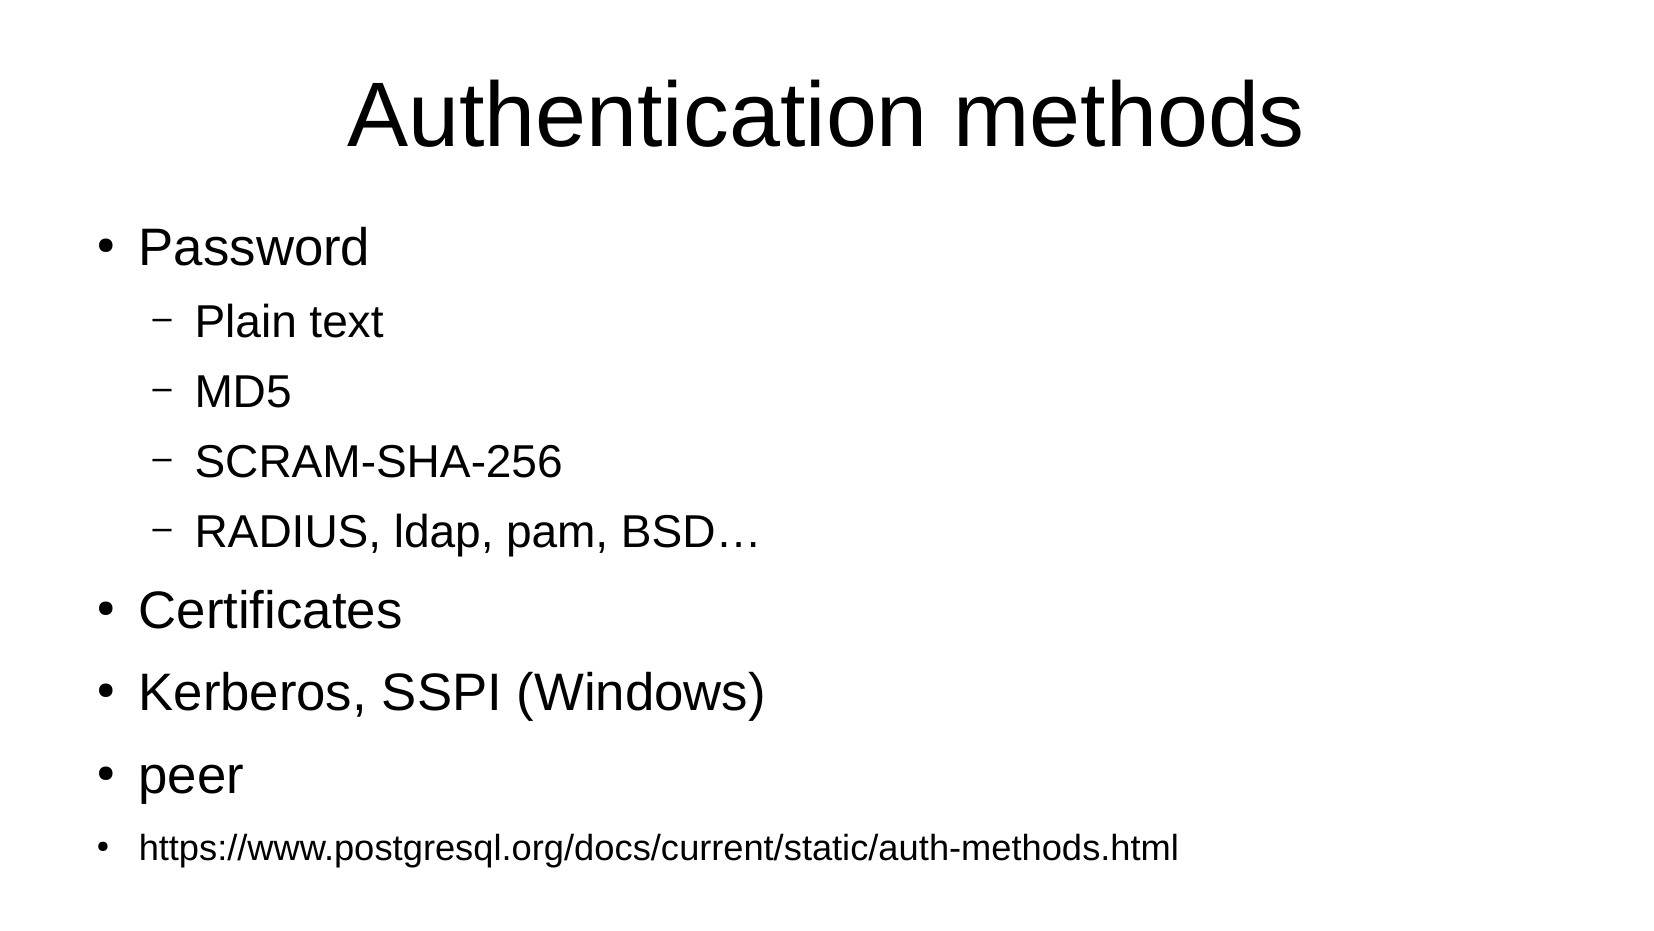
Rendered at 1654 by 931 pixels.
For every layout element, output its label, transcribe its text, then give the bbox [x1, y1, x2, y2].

list Password Plain text MD5 SCRAM-SHA-256 RADIUS, ldap, pam, BSD… Certificates Kerberos, SSPI (Windows) peer https://www.postgresql.org/docs/current/static/auth-methods.html [82, 217, 1571, 871]
title Authentication methods [82, 37, 1571, 193]
